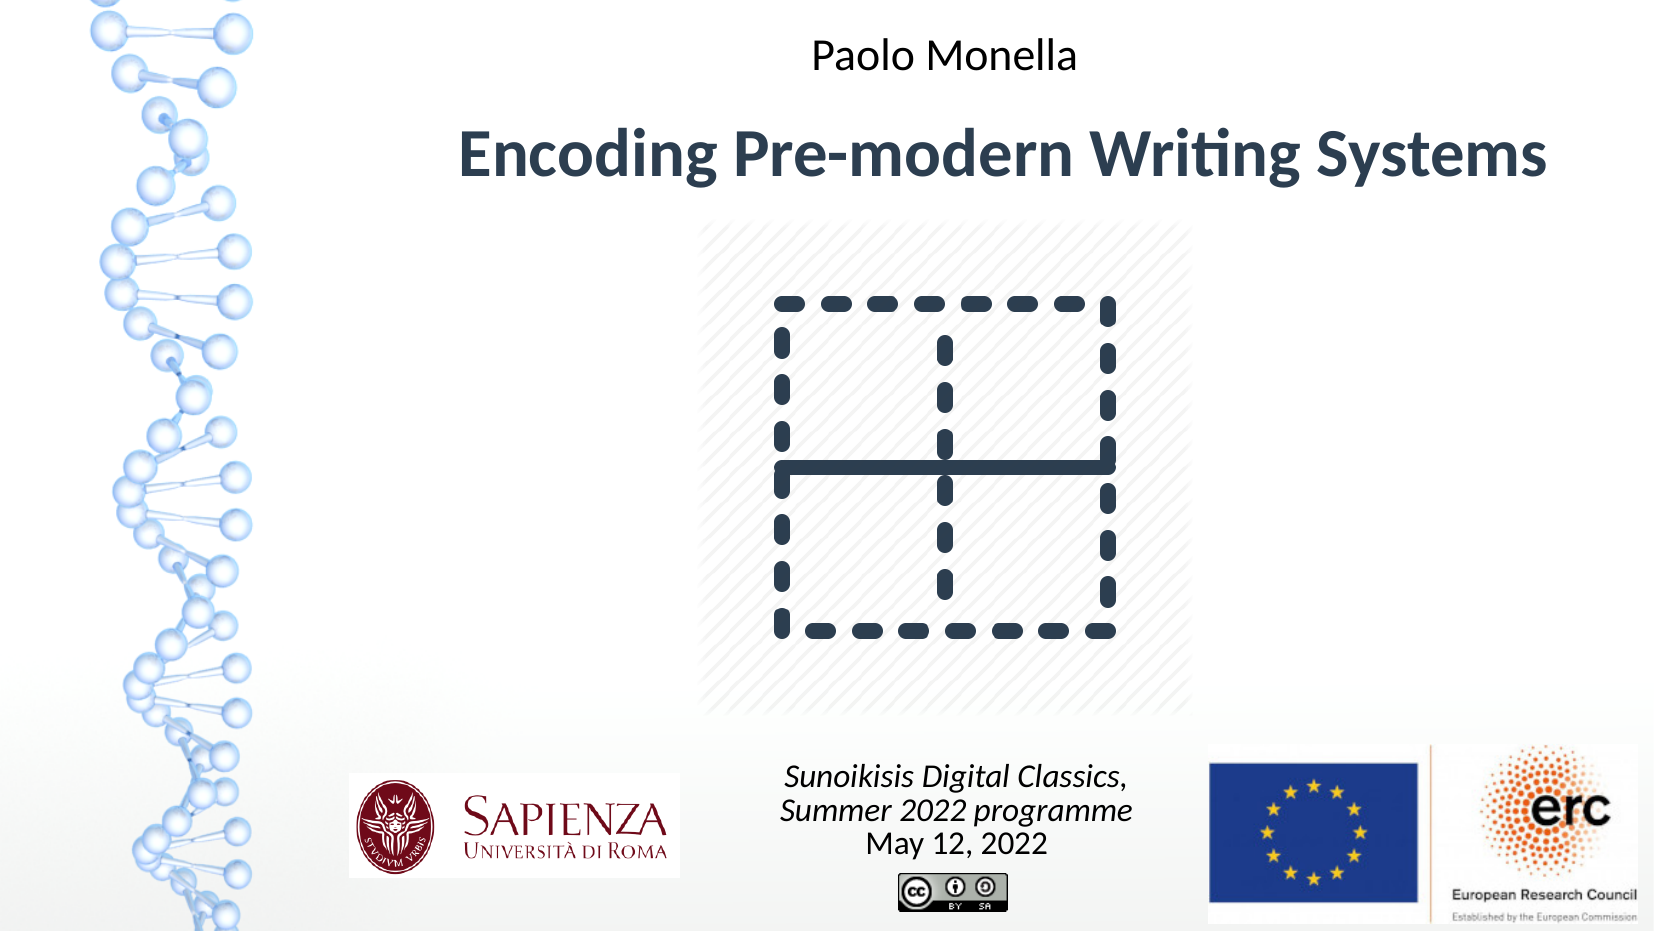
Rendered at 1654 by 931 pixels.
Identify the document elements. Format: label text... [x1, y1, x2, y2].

text_box Encoding Pre-modern Writing Systems [448, 70, 1560, 249]
picture [0, 0, 1654, 931]
text_box Sunoikisis Digital Classics, Summer 2022 programme May 12, 2022 [283, 762, 1208, 863]
subtitle Paolo Monella [803, 35, 1087, 70]
